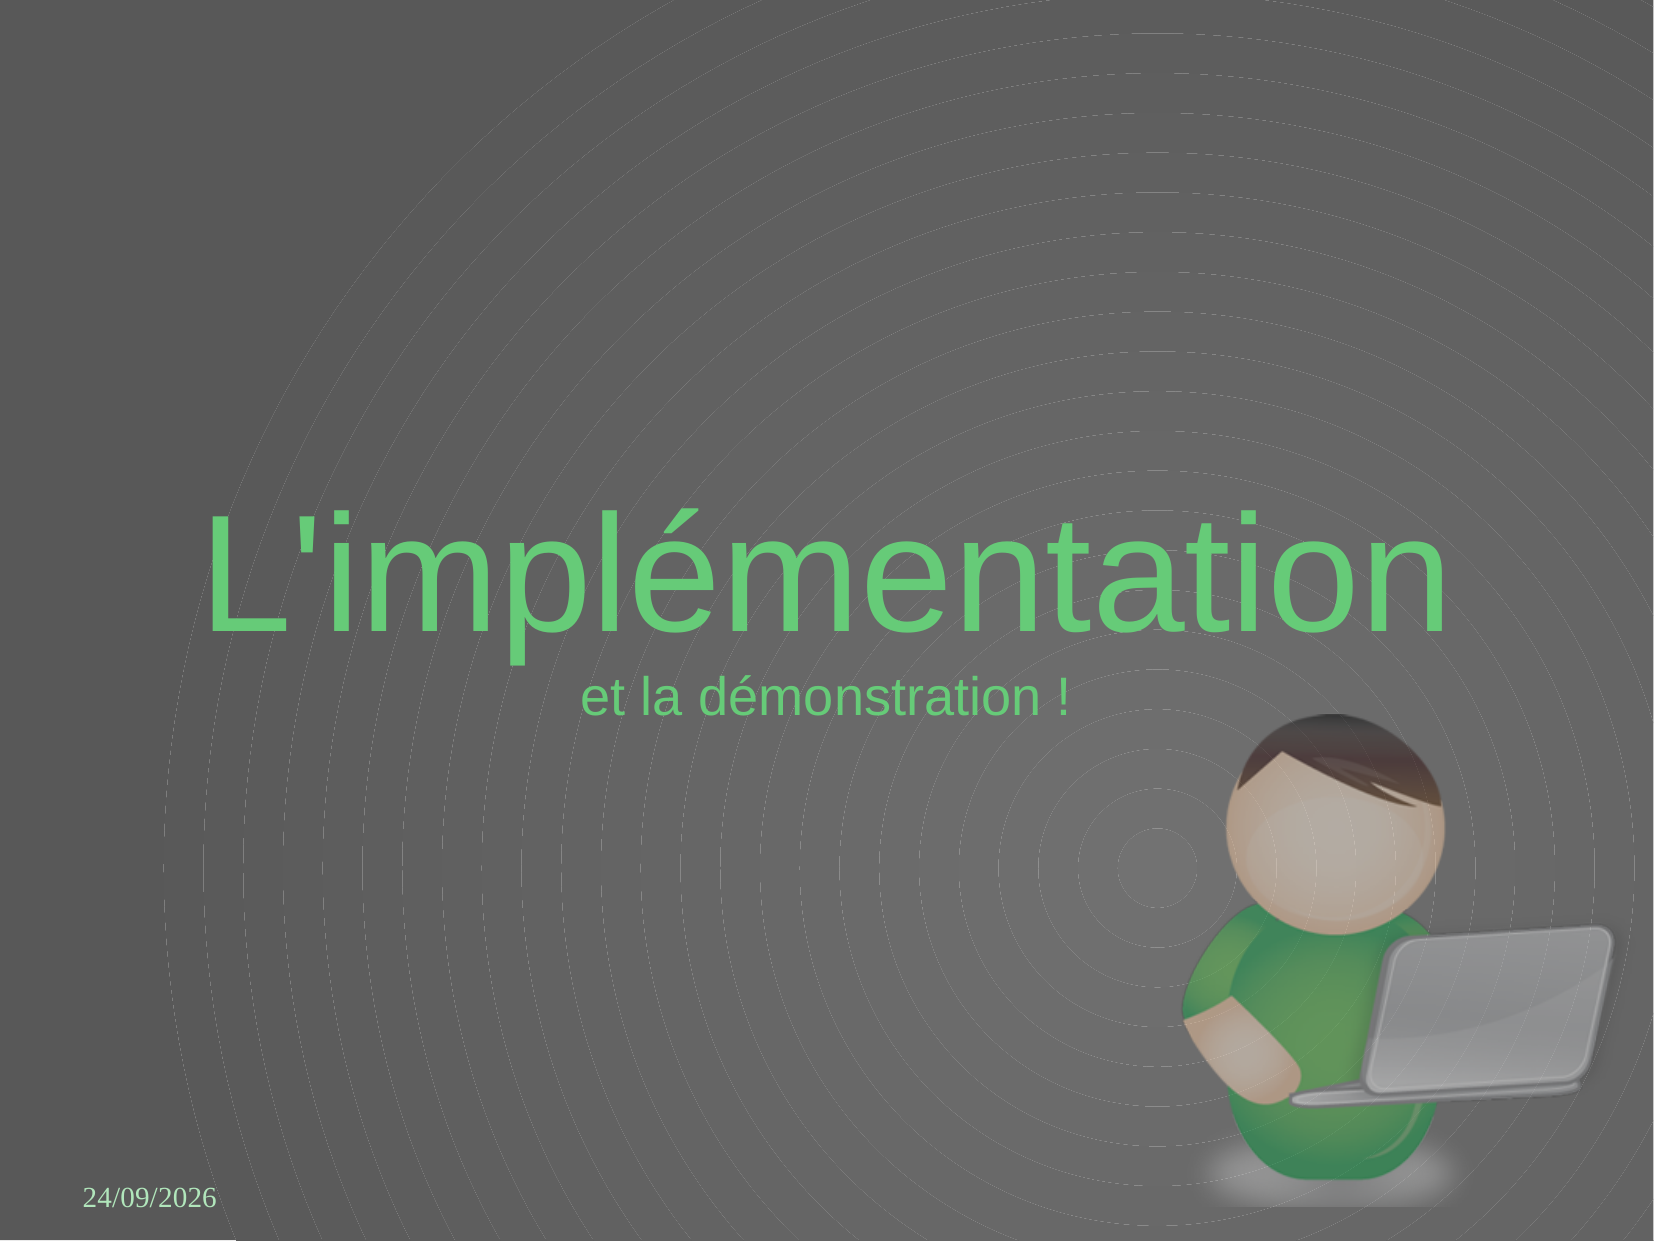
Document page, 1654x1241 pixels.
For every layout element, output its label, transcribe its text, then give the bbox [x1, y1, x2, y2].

subtitle L'implémentation et la démonstration ! [82, 49, 1571, 1158]
picture [1161, 684, 1642, 1207]
